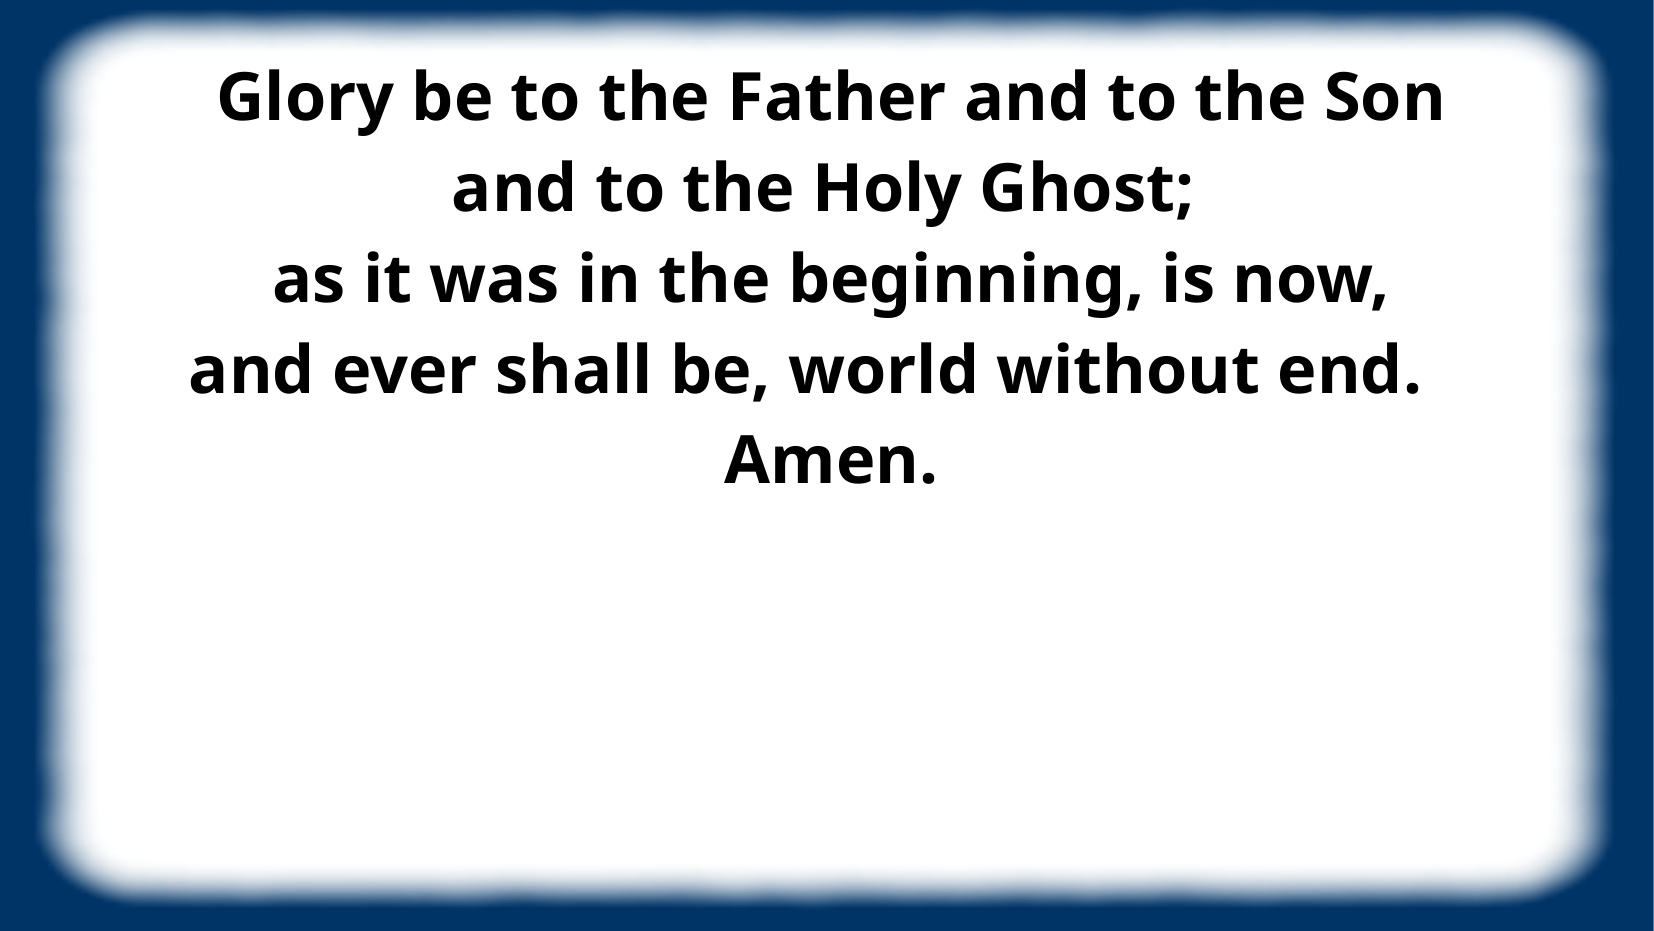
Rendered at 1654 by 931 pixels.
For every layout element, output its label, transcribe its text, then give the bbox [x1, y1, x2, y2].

text_box Glory be to the Father and to the Son and to the Holy Ghost; as it was in the beginning, is now, and ever shall be, world without end. Amen. [119, 42, 1545, 501]
picture [0, 0, 1654, 931]
